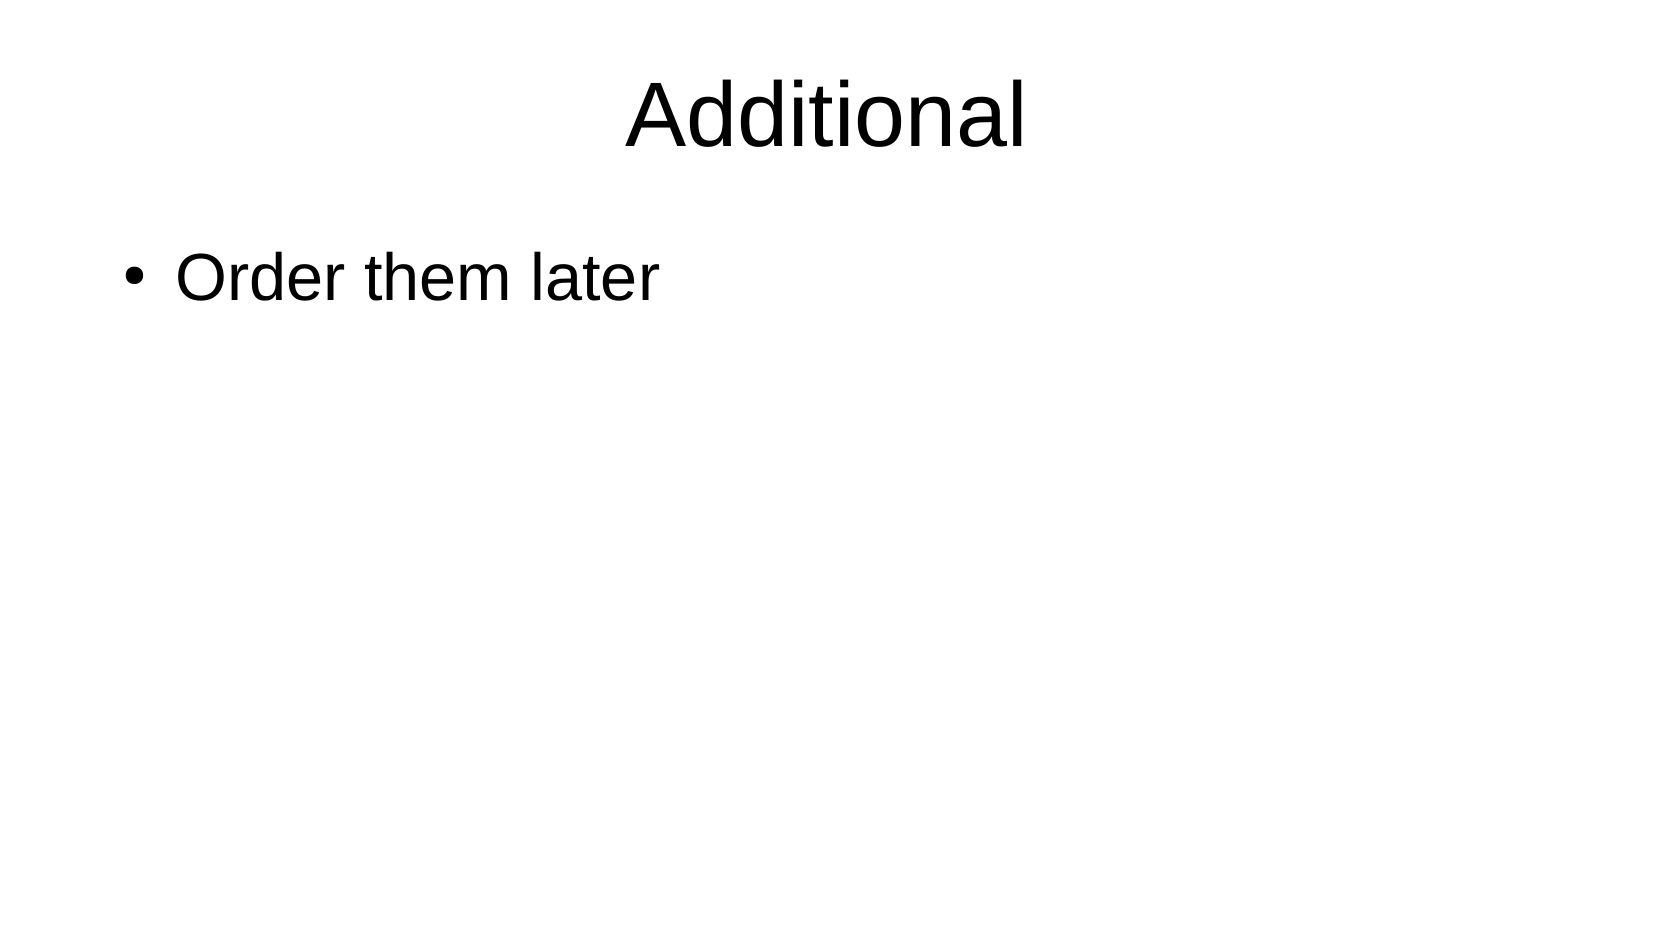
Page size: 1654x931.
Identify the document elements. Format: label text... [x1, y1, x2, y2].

title Additional [82, 37, 1571, 193]
list Order them later [105, 240, 1594, 780]
